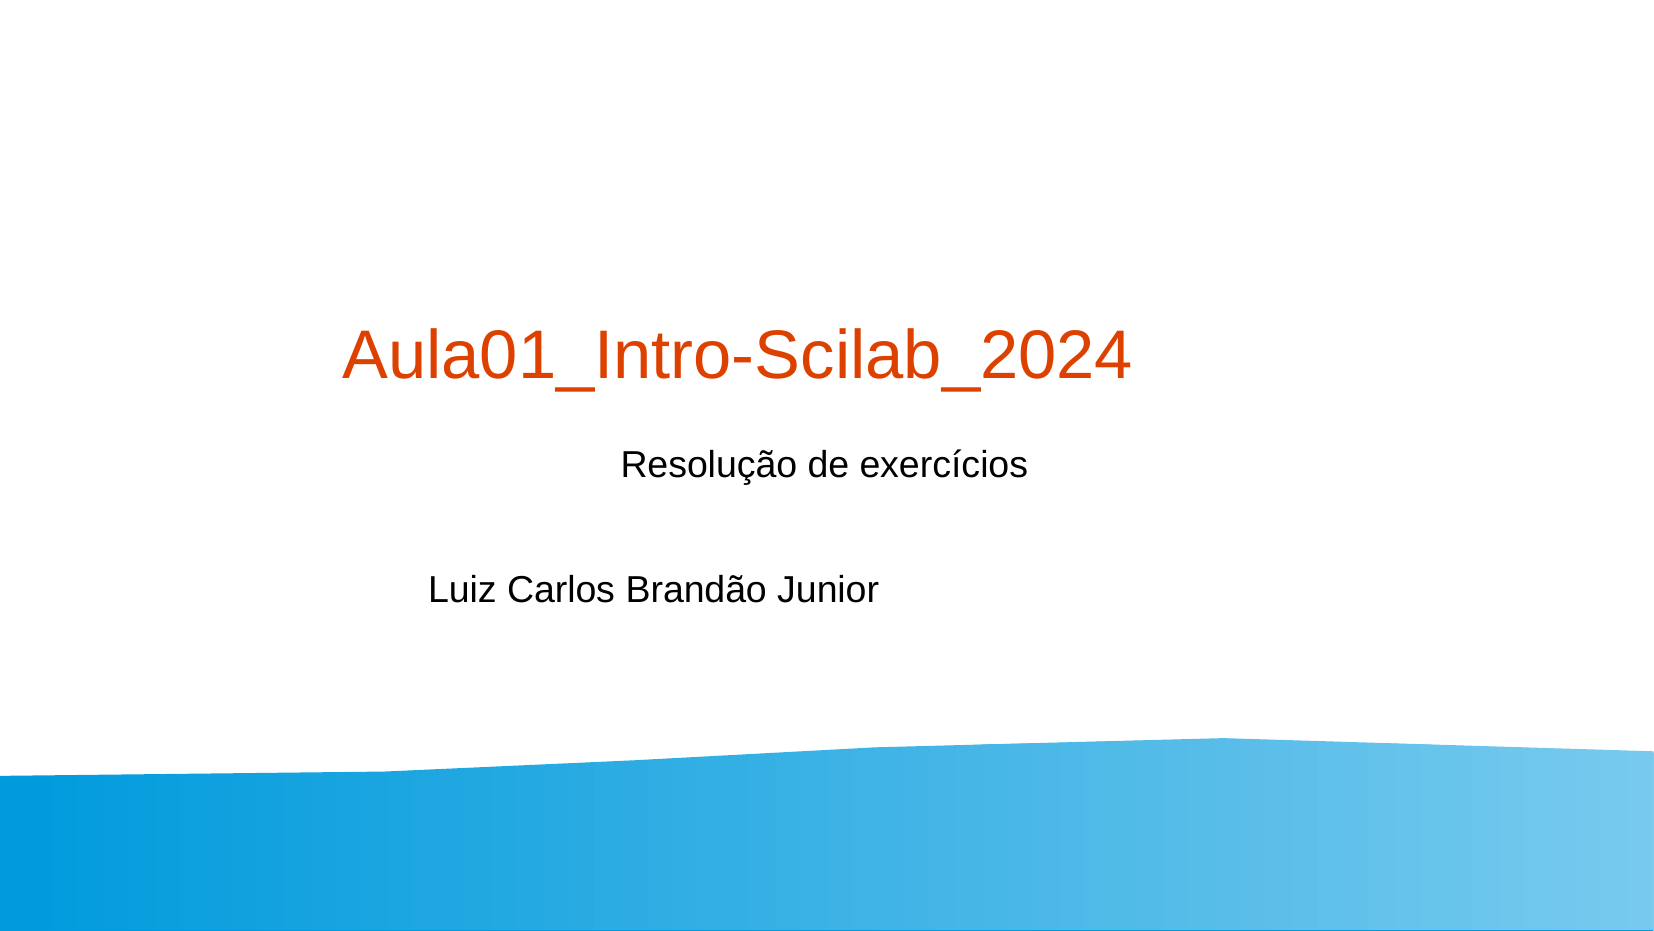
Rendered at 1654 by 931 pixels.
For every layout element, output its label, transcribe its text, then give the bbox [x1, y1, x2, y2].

title Aula01_Intro-Scilab_2024 [0, 265, 1477, 443]
text_box Luiz Carlos Brandão Junior [413, 561, 1034, 618]
text_box Resolução de exercícios [605, 435, 1044, 493]
